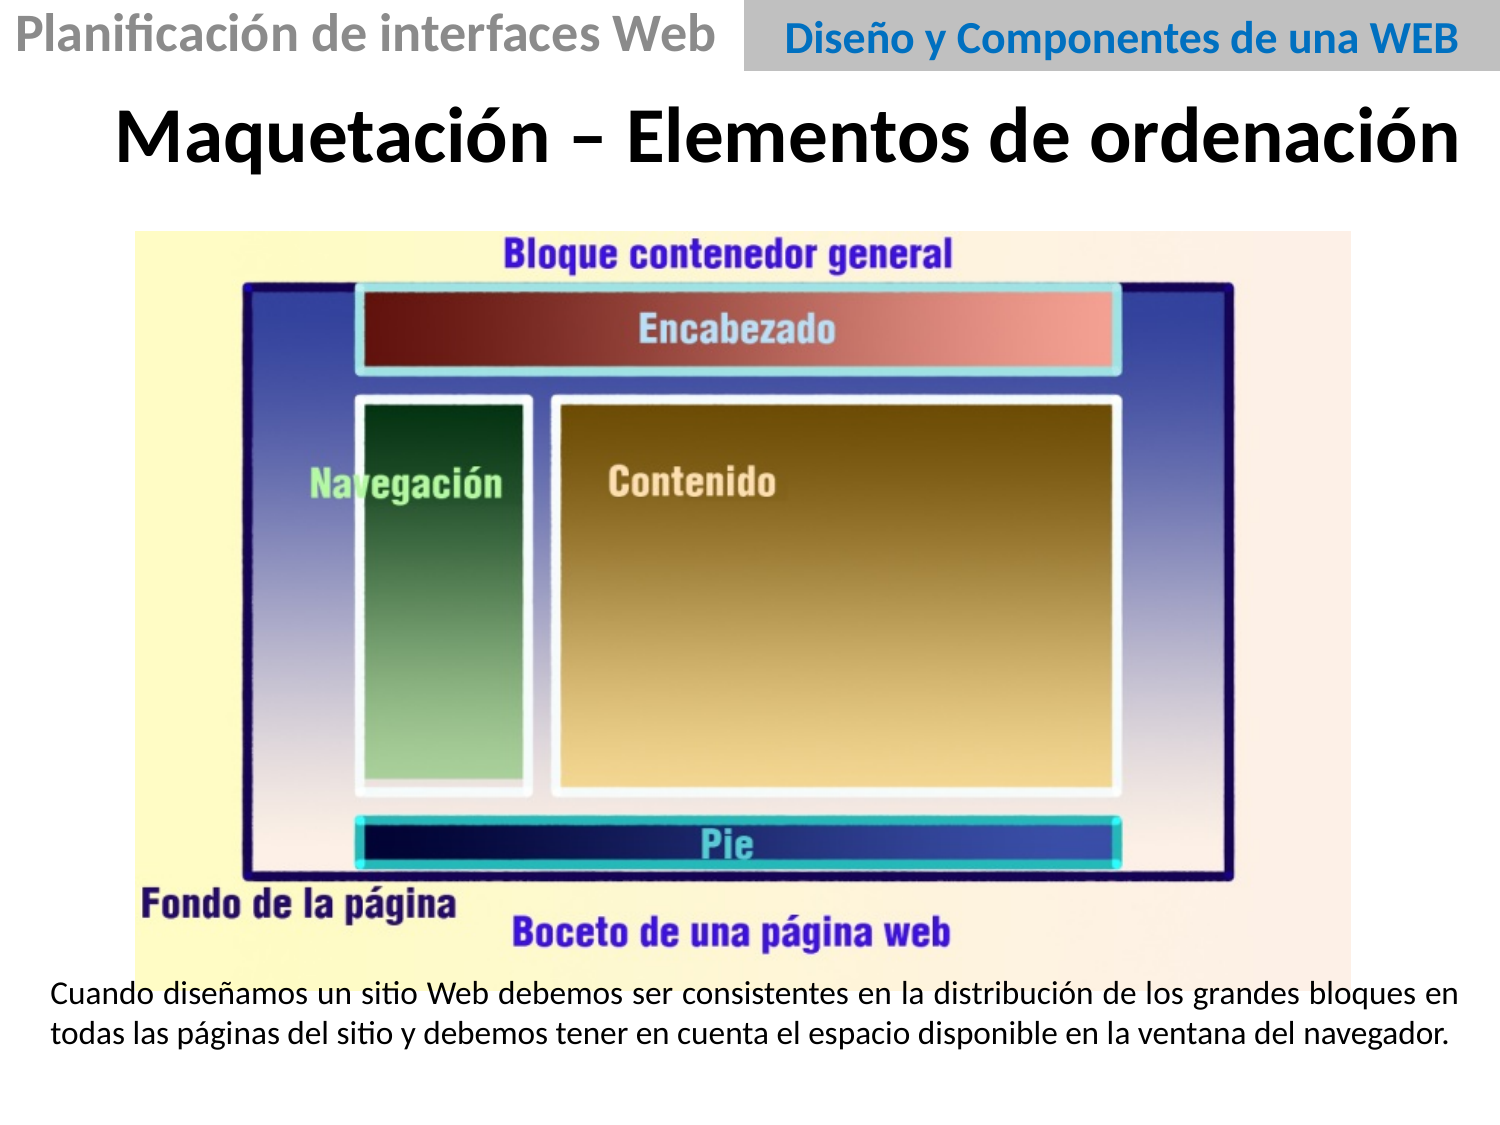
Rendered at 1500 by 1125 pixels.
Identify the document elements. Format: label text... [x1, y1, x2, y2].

title Planificación de interfaces Web [0, 0, 744, 60]
text_box Maquetación – Elementos de ordenación [100, 84, 1484, 179]
picture [135, 231, 1351, 964]
title Diseño y Componentes de una WEB [744, 0, 1500, 71]
list Cuando diseñamos un sitio Web debemos ser consistentes en la distribución de los grandes bloques en todas las páginas del sitio y debemos tener en cuenta el espacio disponible en la ventana del navegador. [35, 964, 1477, 1071]
